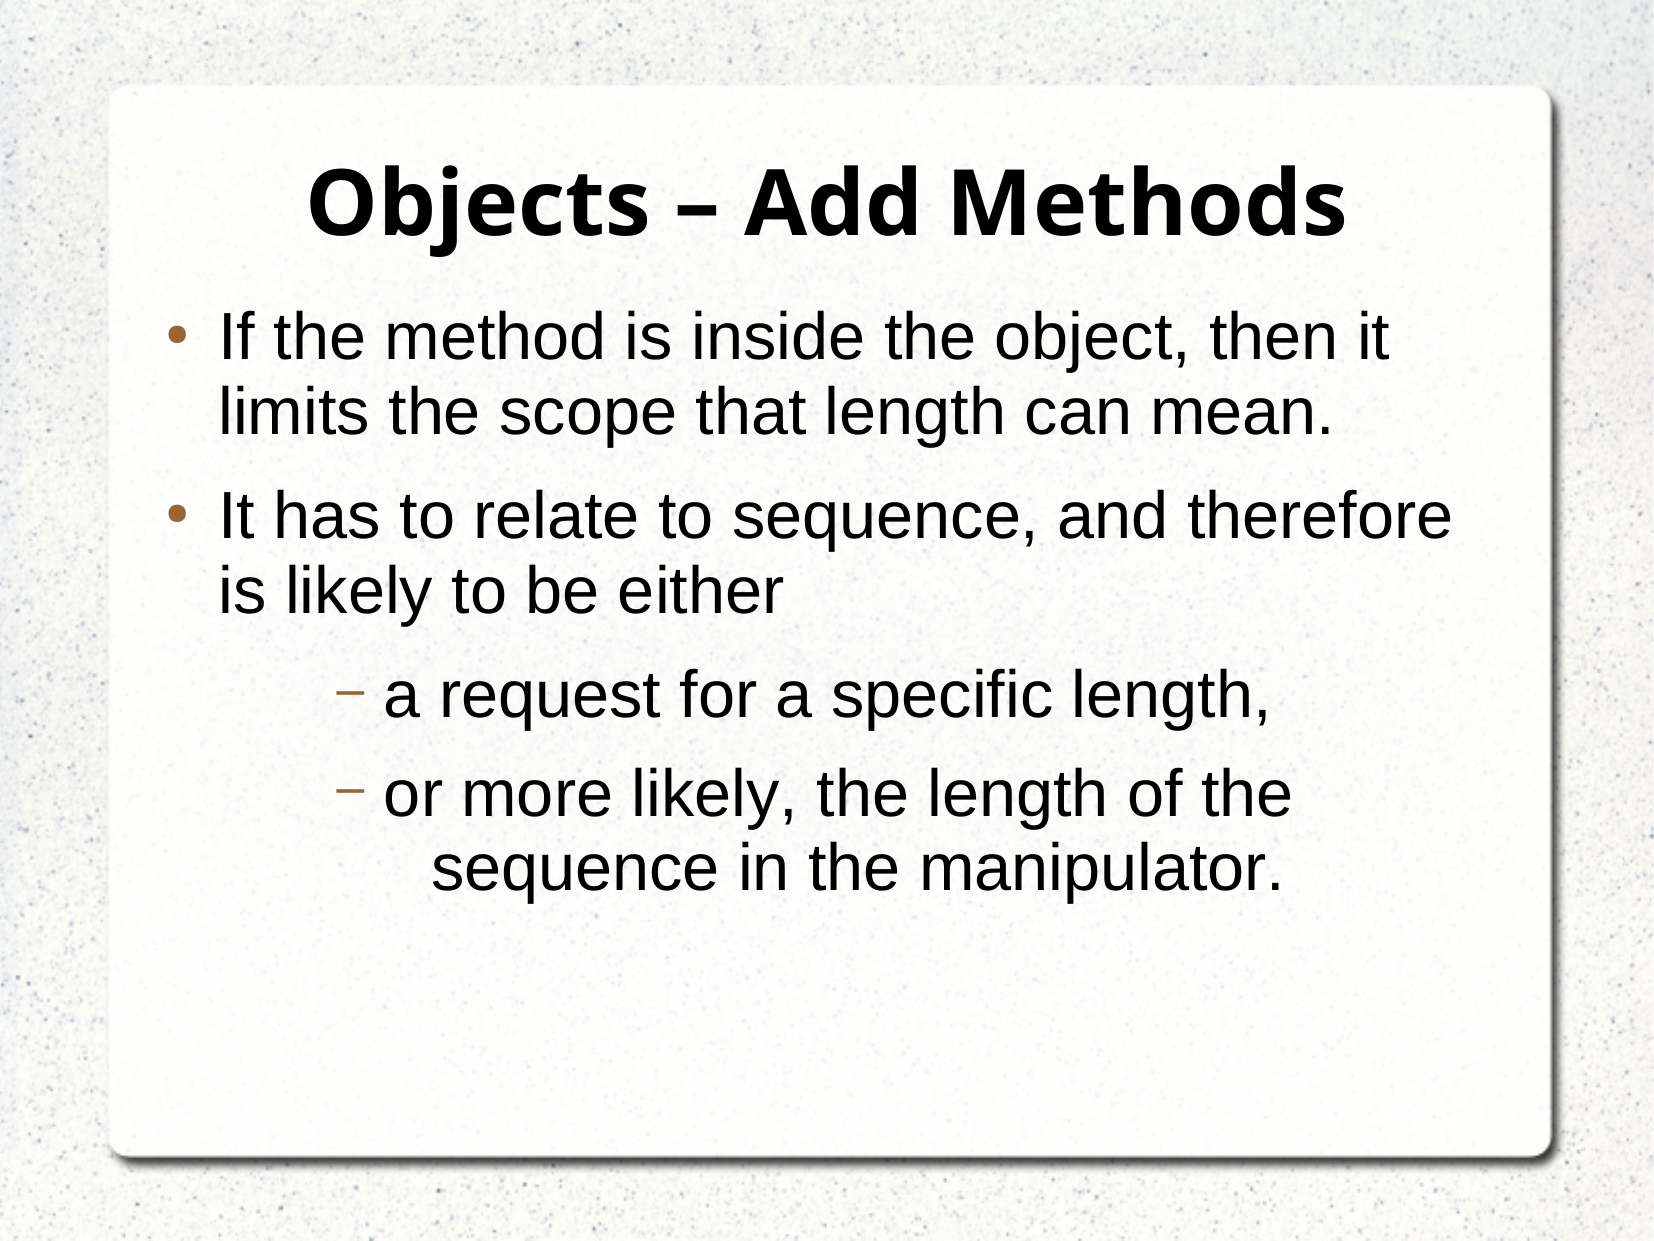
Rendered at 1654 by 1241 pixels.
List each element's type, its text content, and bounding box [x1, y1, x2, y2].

picture [0, 0, 1654, 1241]
list If the method is inside the object, then it limits the scope that length can mean. It has to relate to sequence, and therefore is likely to be either a request for a specific length, or more likely, the length of the sequence in the manipulator. [147, 299, 1506, 934]
title Objects – Add Methods [118, 96, 1536, 304]
